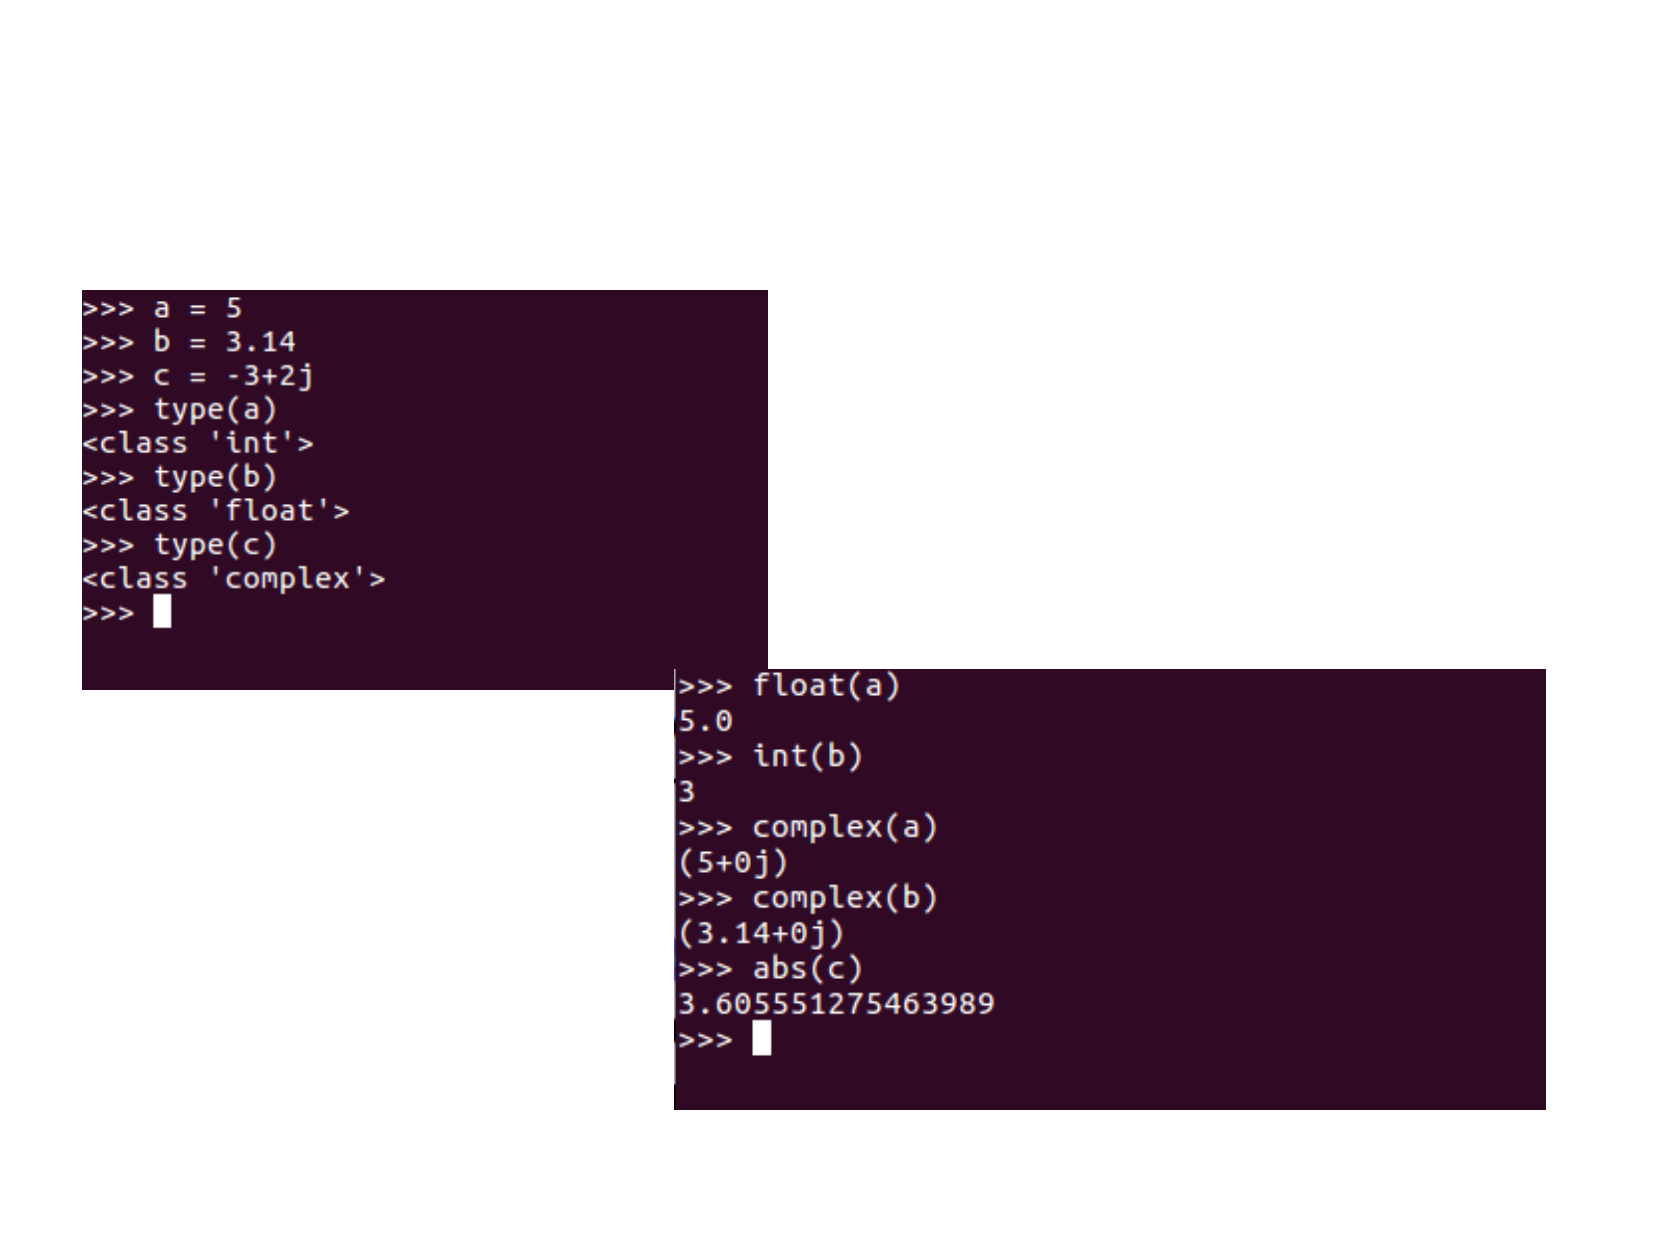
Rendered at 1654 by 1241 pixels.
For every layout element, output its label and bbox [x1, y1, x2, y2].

picture [82, 290, 1546, 1111]
